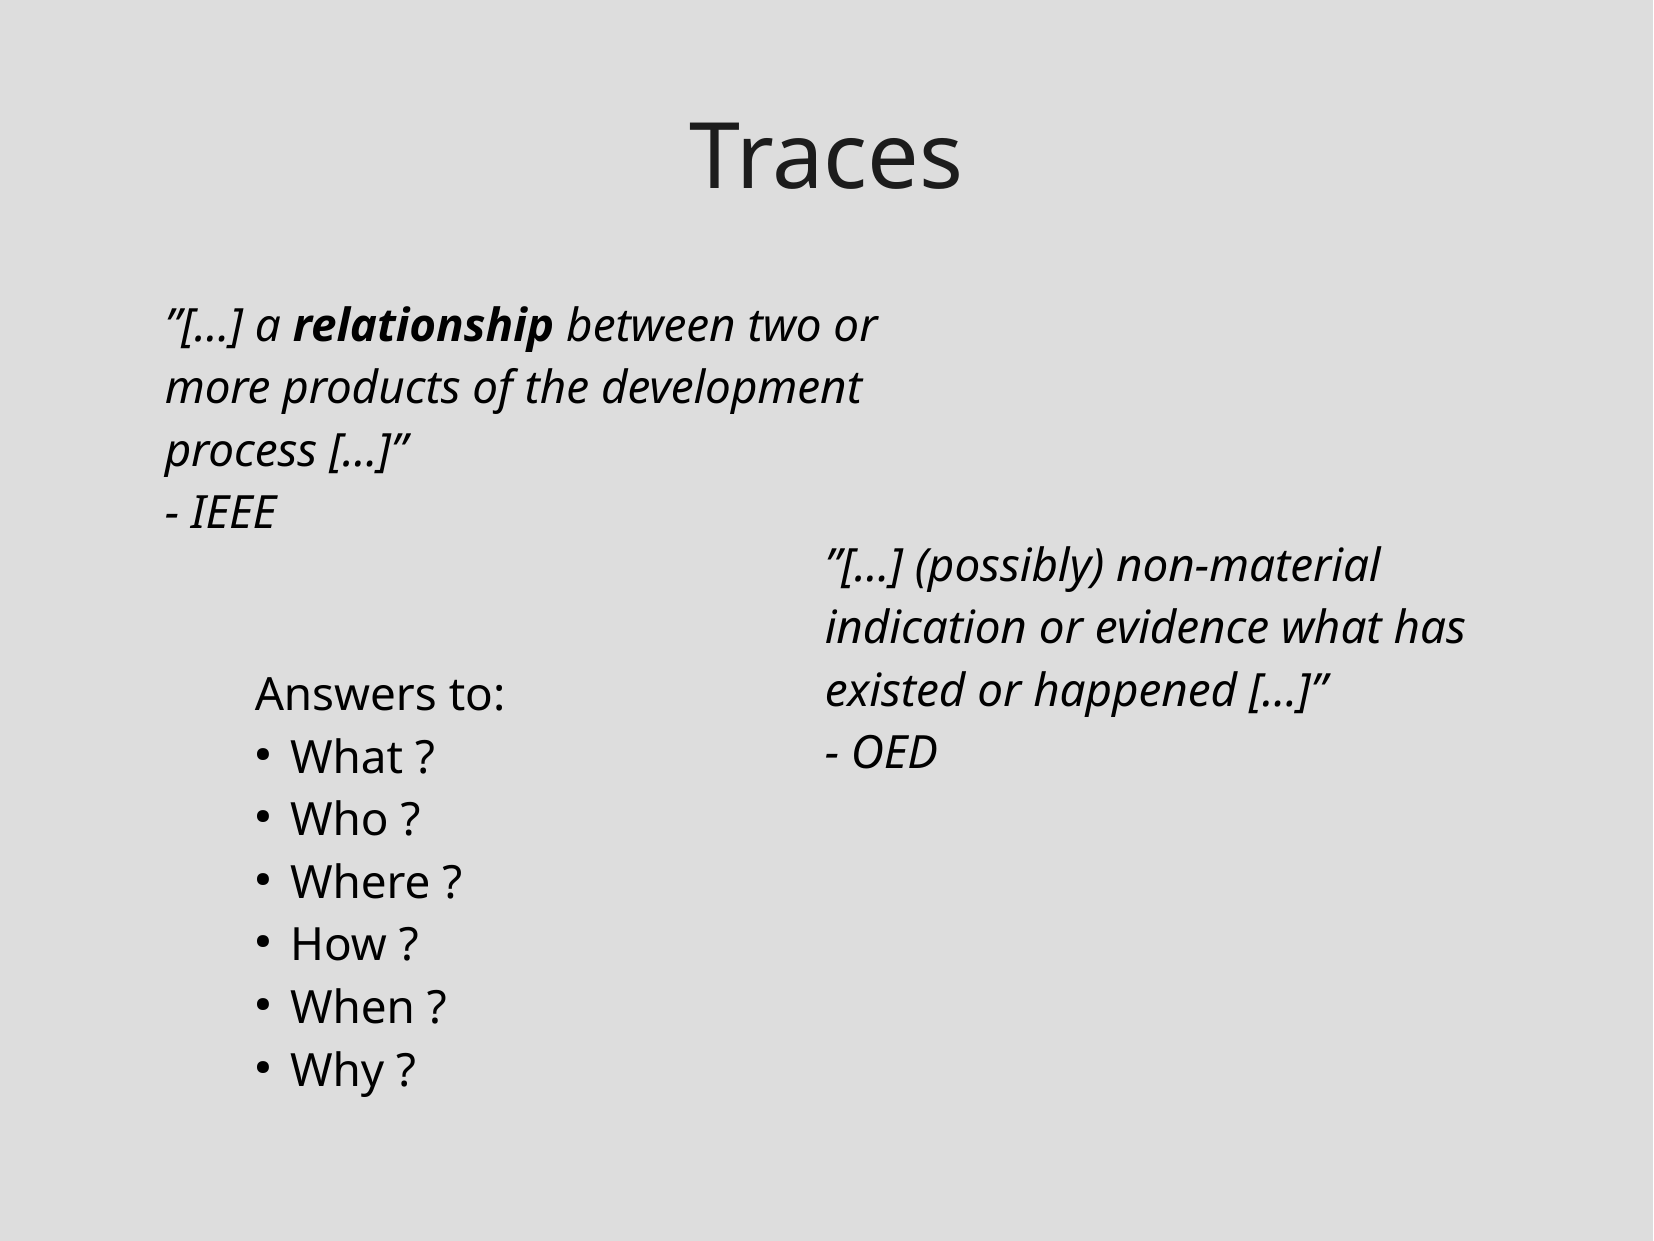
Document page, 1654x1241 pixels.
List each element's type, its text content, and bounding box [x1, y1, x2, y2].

text_box ”[...] (possibly) non-material indication or evidence what has existed or happened [...]” - OED [810, 525, 1591, 749]
text_box ”[...] a relationship between two or more products of the development process [...]” - IEEE [150, 285, 931, 509]
text_box Answers to: What ? Who ? Where ? How ? When ? Why ? [240, 654, 616, 1036]
title Traces [82, 49, 1571, 257]
